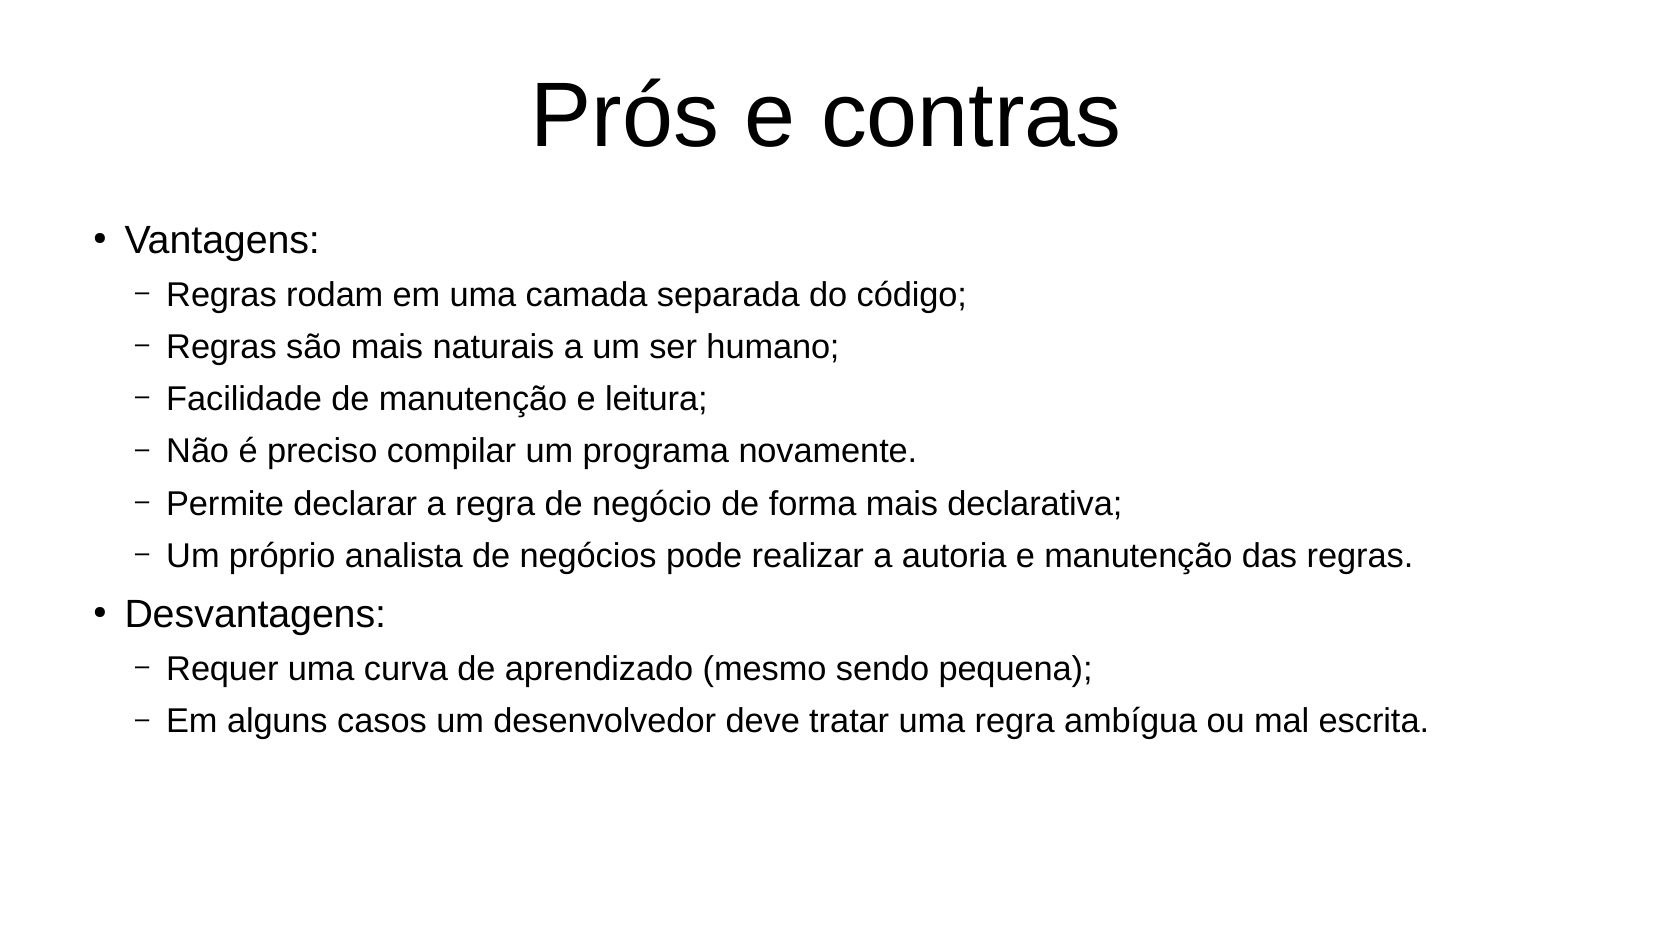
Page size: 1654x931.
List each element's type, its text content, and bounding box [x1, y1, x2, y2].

list Vantagens: Regras rodam em uma camada separada do código; Regras são mais naturais a um ser humano; Facilidade de manutenção e leitura; Não é preciso compilar um programa novamente. Permite declarar a regra de negócio de forma mais declarativa; Um próprio analista de negócios pode realizar a autoria e manutenção das regras. Desvantagens: Requer uma curva de aprendizado (mesmo sendo pequena); Em alguns casos um desenvolvedor deve tratar uma regra ambígua ou mal escrita. [82, 217, 1571, 758]
title Prós e contras [82, 37, 1571, 193]
